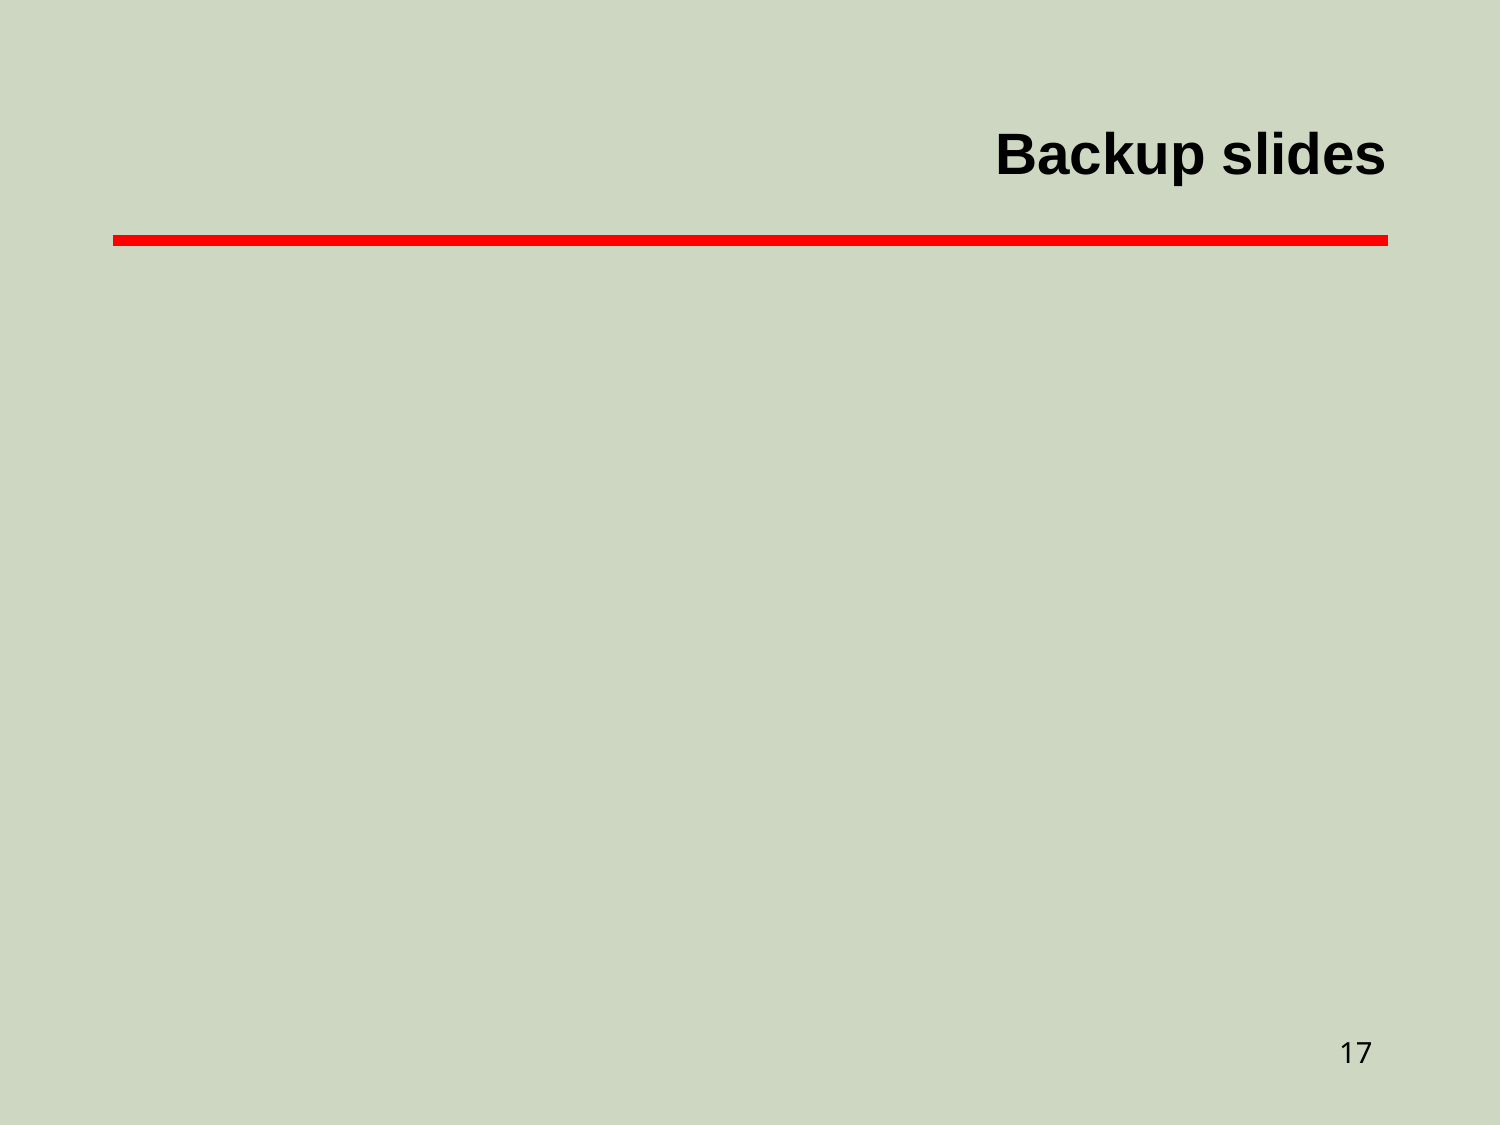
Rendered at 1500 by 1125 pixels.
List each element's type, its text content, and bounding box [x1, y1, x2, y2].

title Backup slides [337, 85, 1388, 224]
